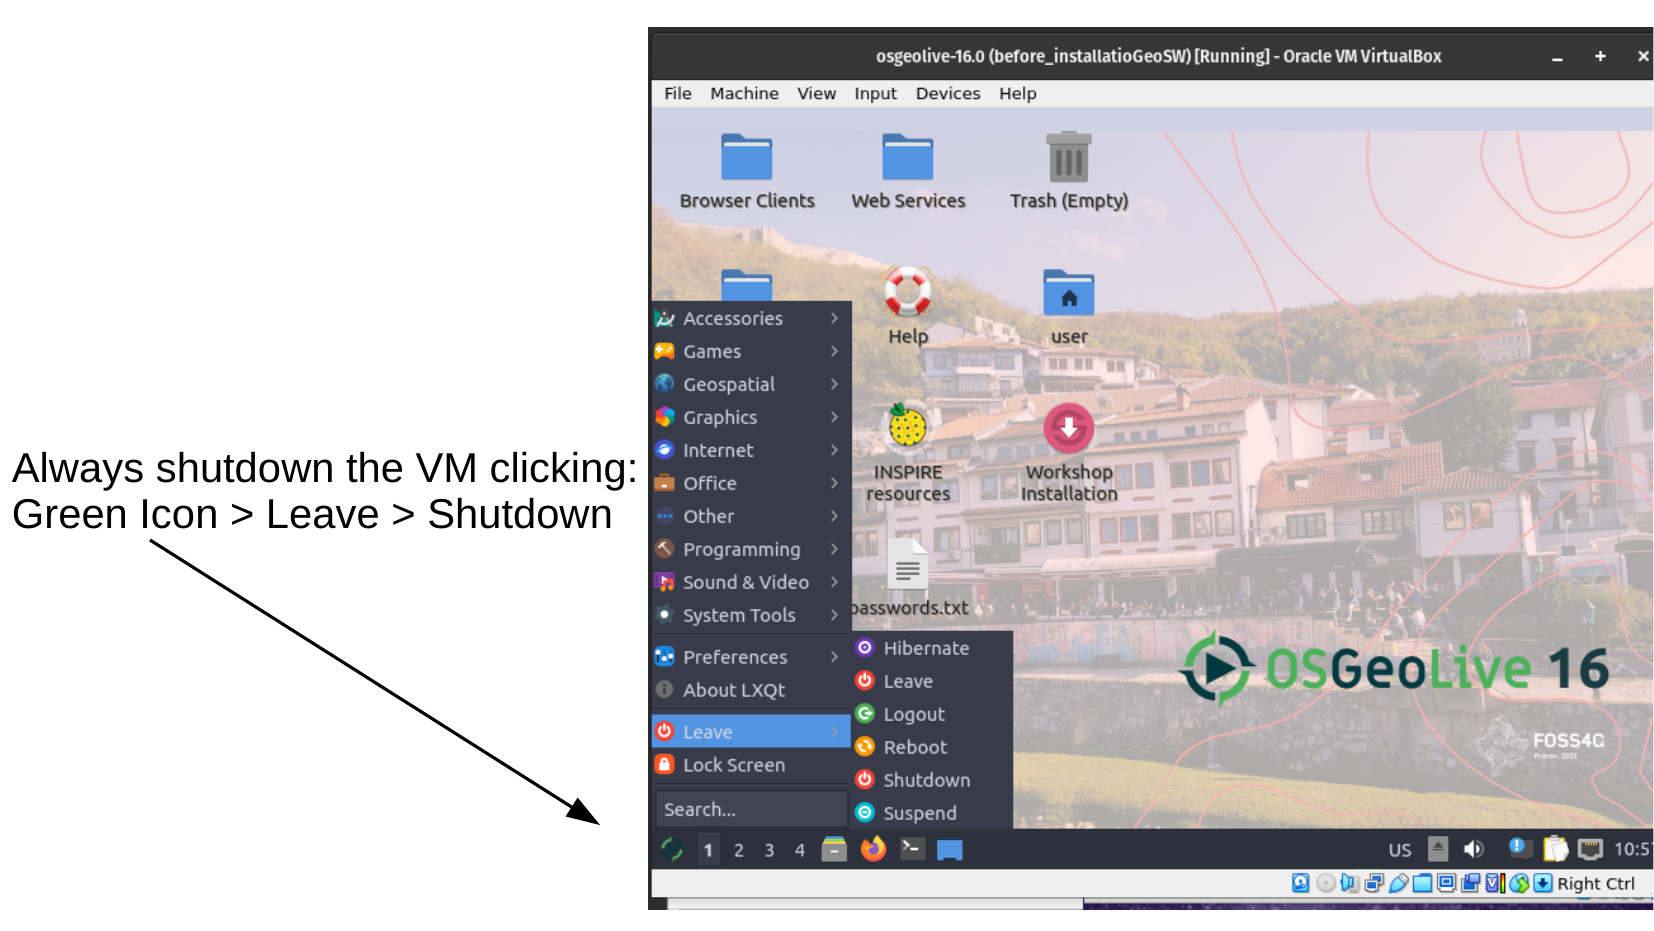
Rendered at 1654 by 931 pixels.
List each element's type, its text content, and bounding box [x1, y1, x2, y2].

picture [648, 27, 1654, 910]
title Always shutdown the VM clicking: Green Icon > Leave > Shutdown [11, 314, 703, 668]
